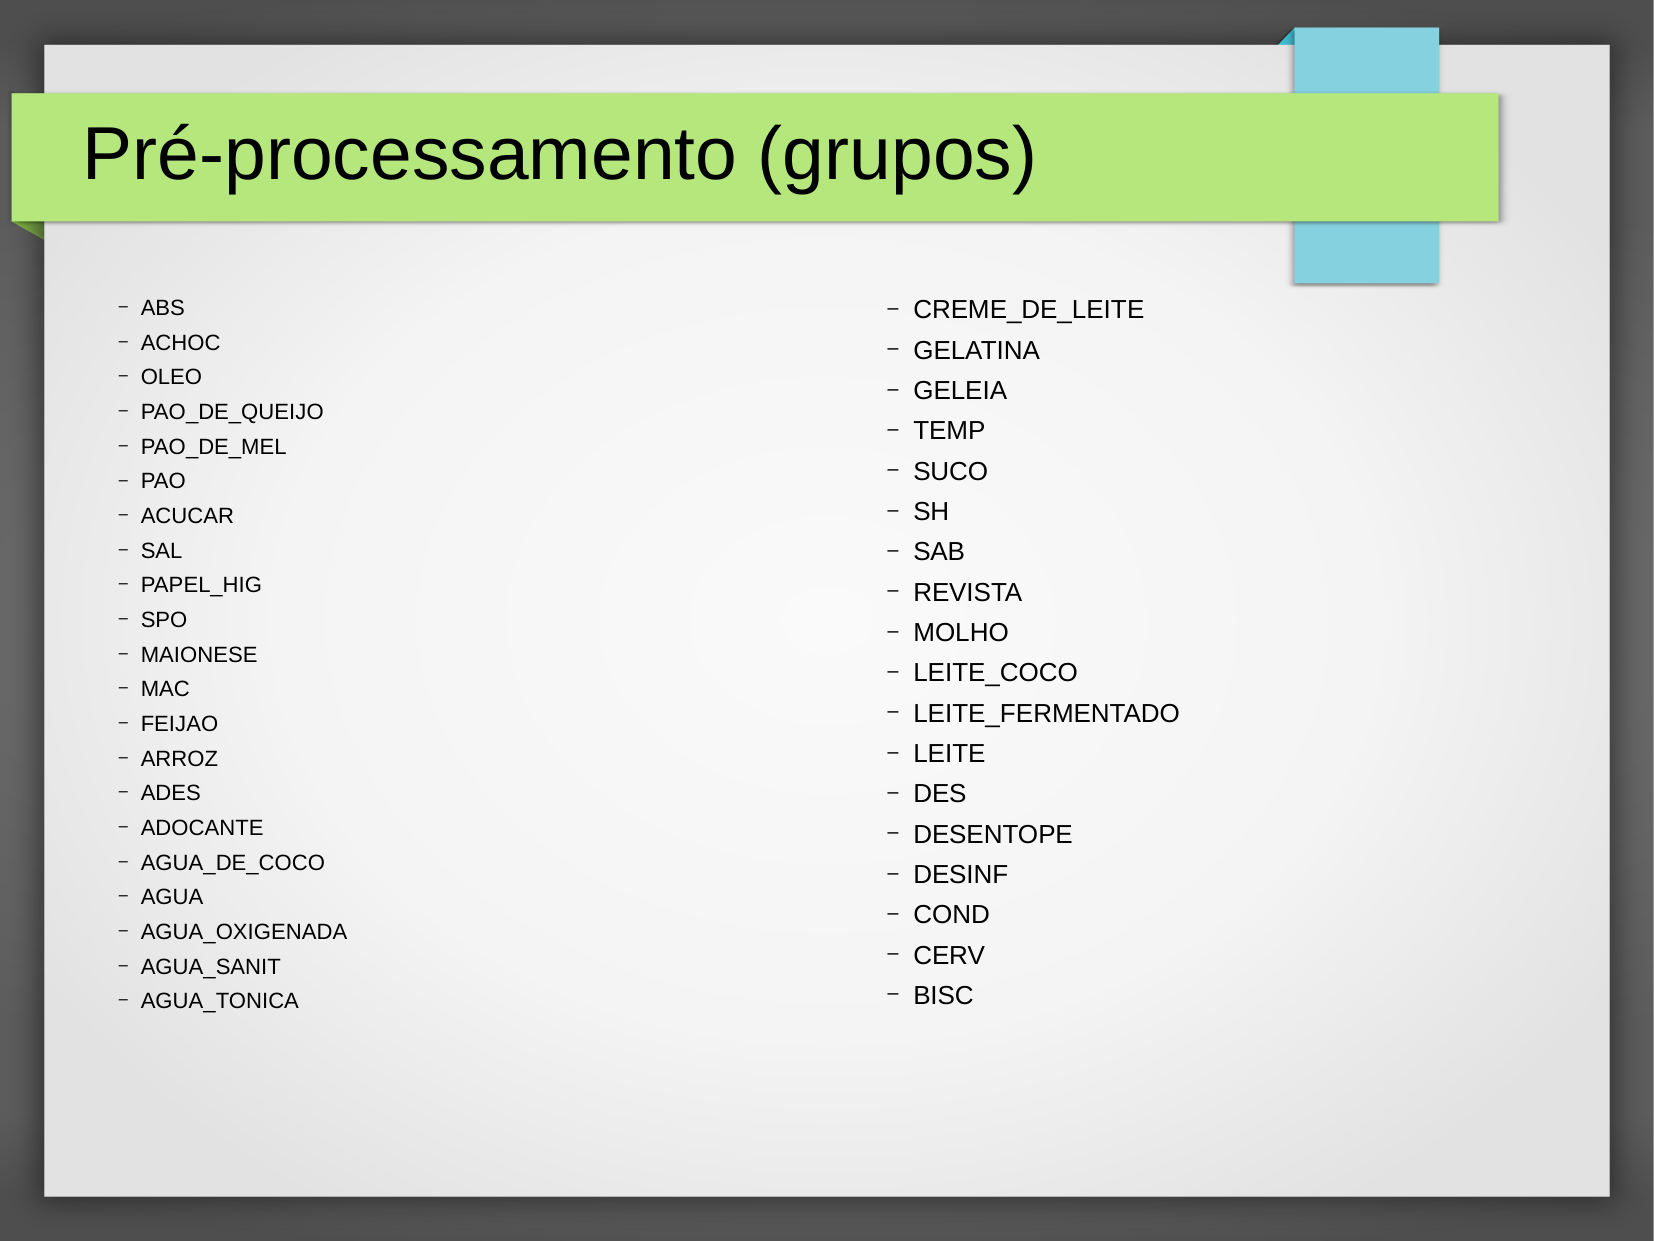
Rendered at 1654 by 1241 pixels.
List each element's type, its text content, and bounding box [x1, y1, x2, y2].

picture [0, 0, 1654, 1241]
title Pré-processamento (grupos) [82, 94, 1264, 213]
list ABS ACHOC OLEO PAO_DE_QUEIJO PAO_DE_MEL PAO ACUCAR SAL PAPEL_HIG SPO MAIONESE MAC FEIJAO ARROZ ADES ADOCANTE AGUA_DE_COCO AGUA AGUA_OXIGENADA AGUA_SANIT AGUA_TONICA [82, 295, 809, 1015]
list CREME_DE_LEITE GELATINA GELEIA TEMP SUCO SH SAB REVISTA MOLHO LEITE_COCO LEITE_FERMENTADO LEITE DES DESENTOPE DESINF COND CERV BISC [845, 295, 1572, 1015]
